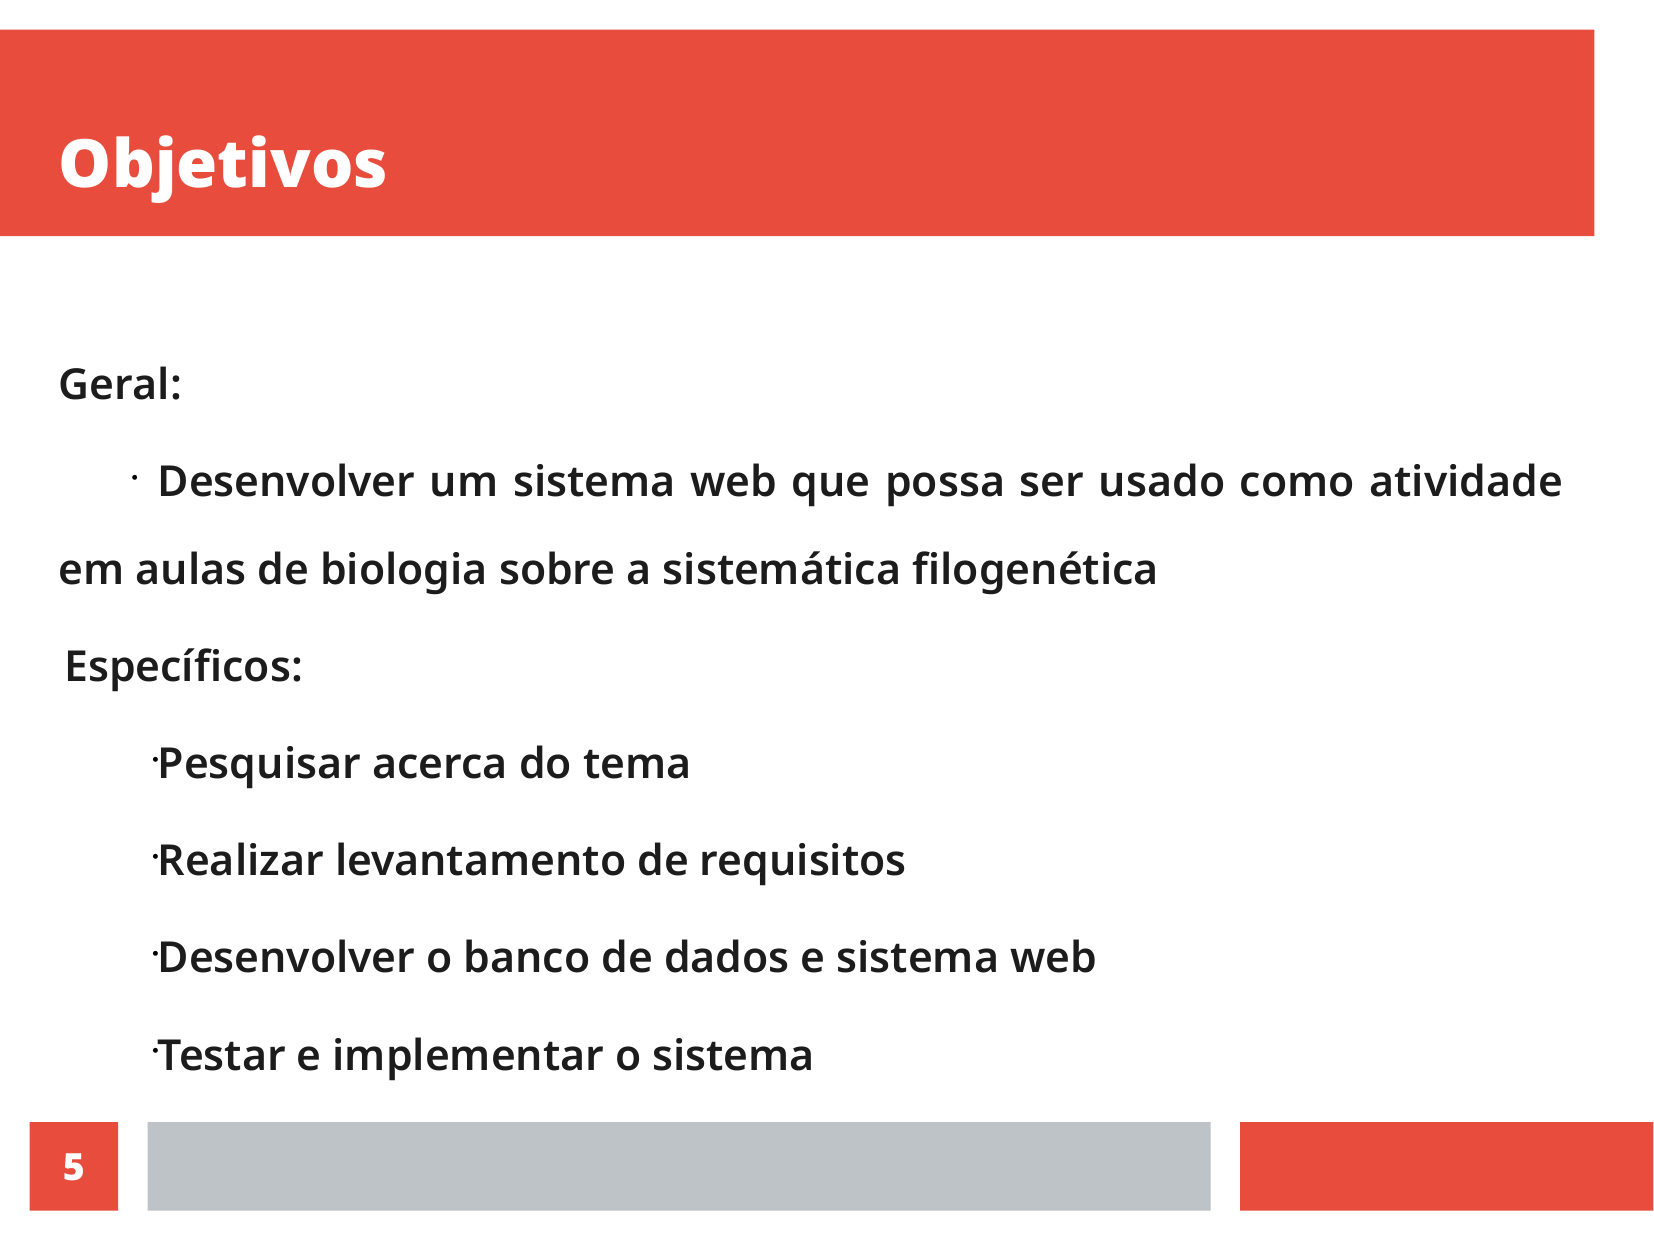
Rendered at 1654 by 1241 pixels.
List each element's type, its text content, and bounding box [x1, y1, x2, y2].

title Objetivos [59, 59, 1595, 207]
list Geral: Desenvolver um sistema web que possa ser usado como atividade em aulas de biologia sobre a sistemática filogenética Específicos: Pesquisar acerca do tema Realizar levantamento de requisitos Desenvolver o banco de dados e sistema web Testar e implementar o sistema [59, 324, 1565, 1093]
